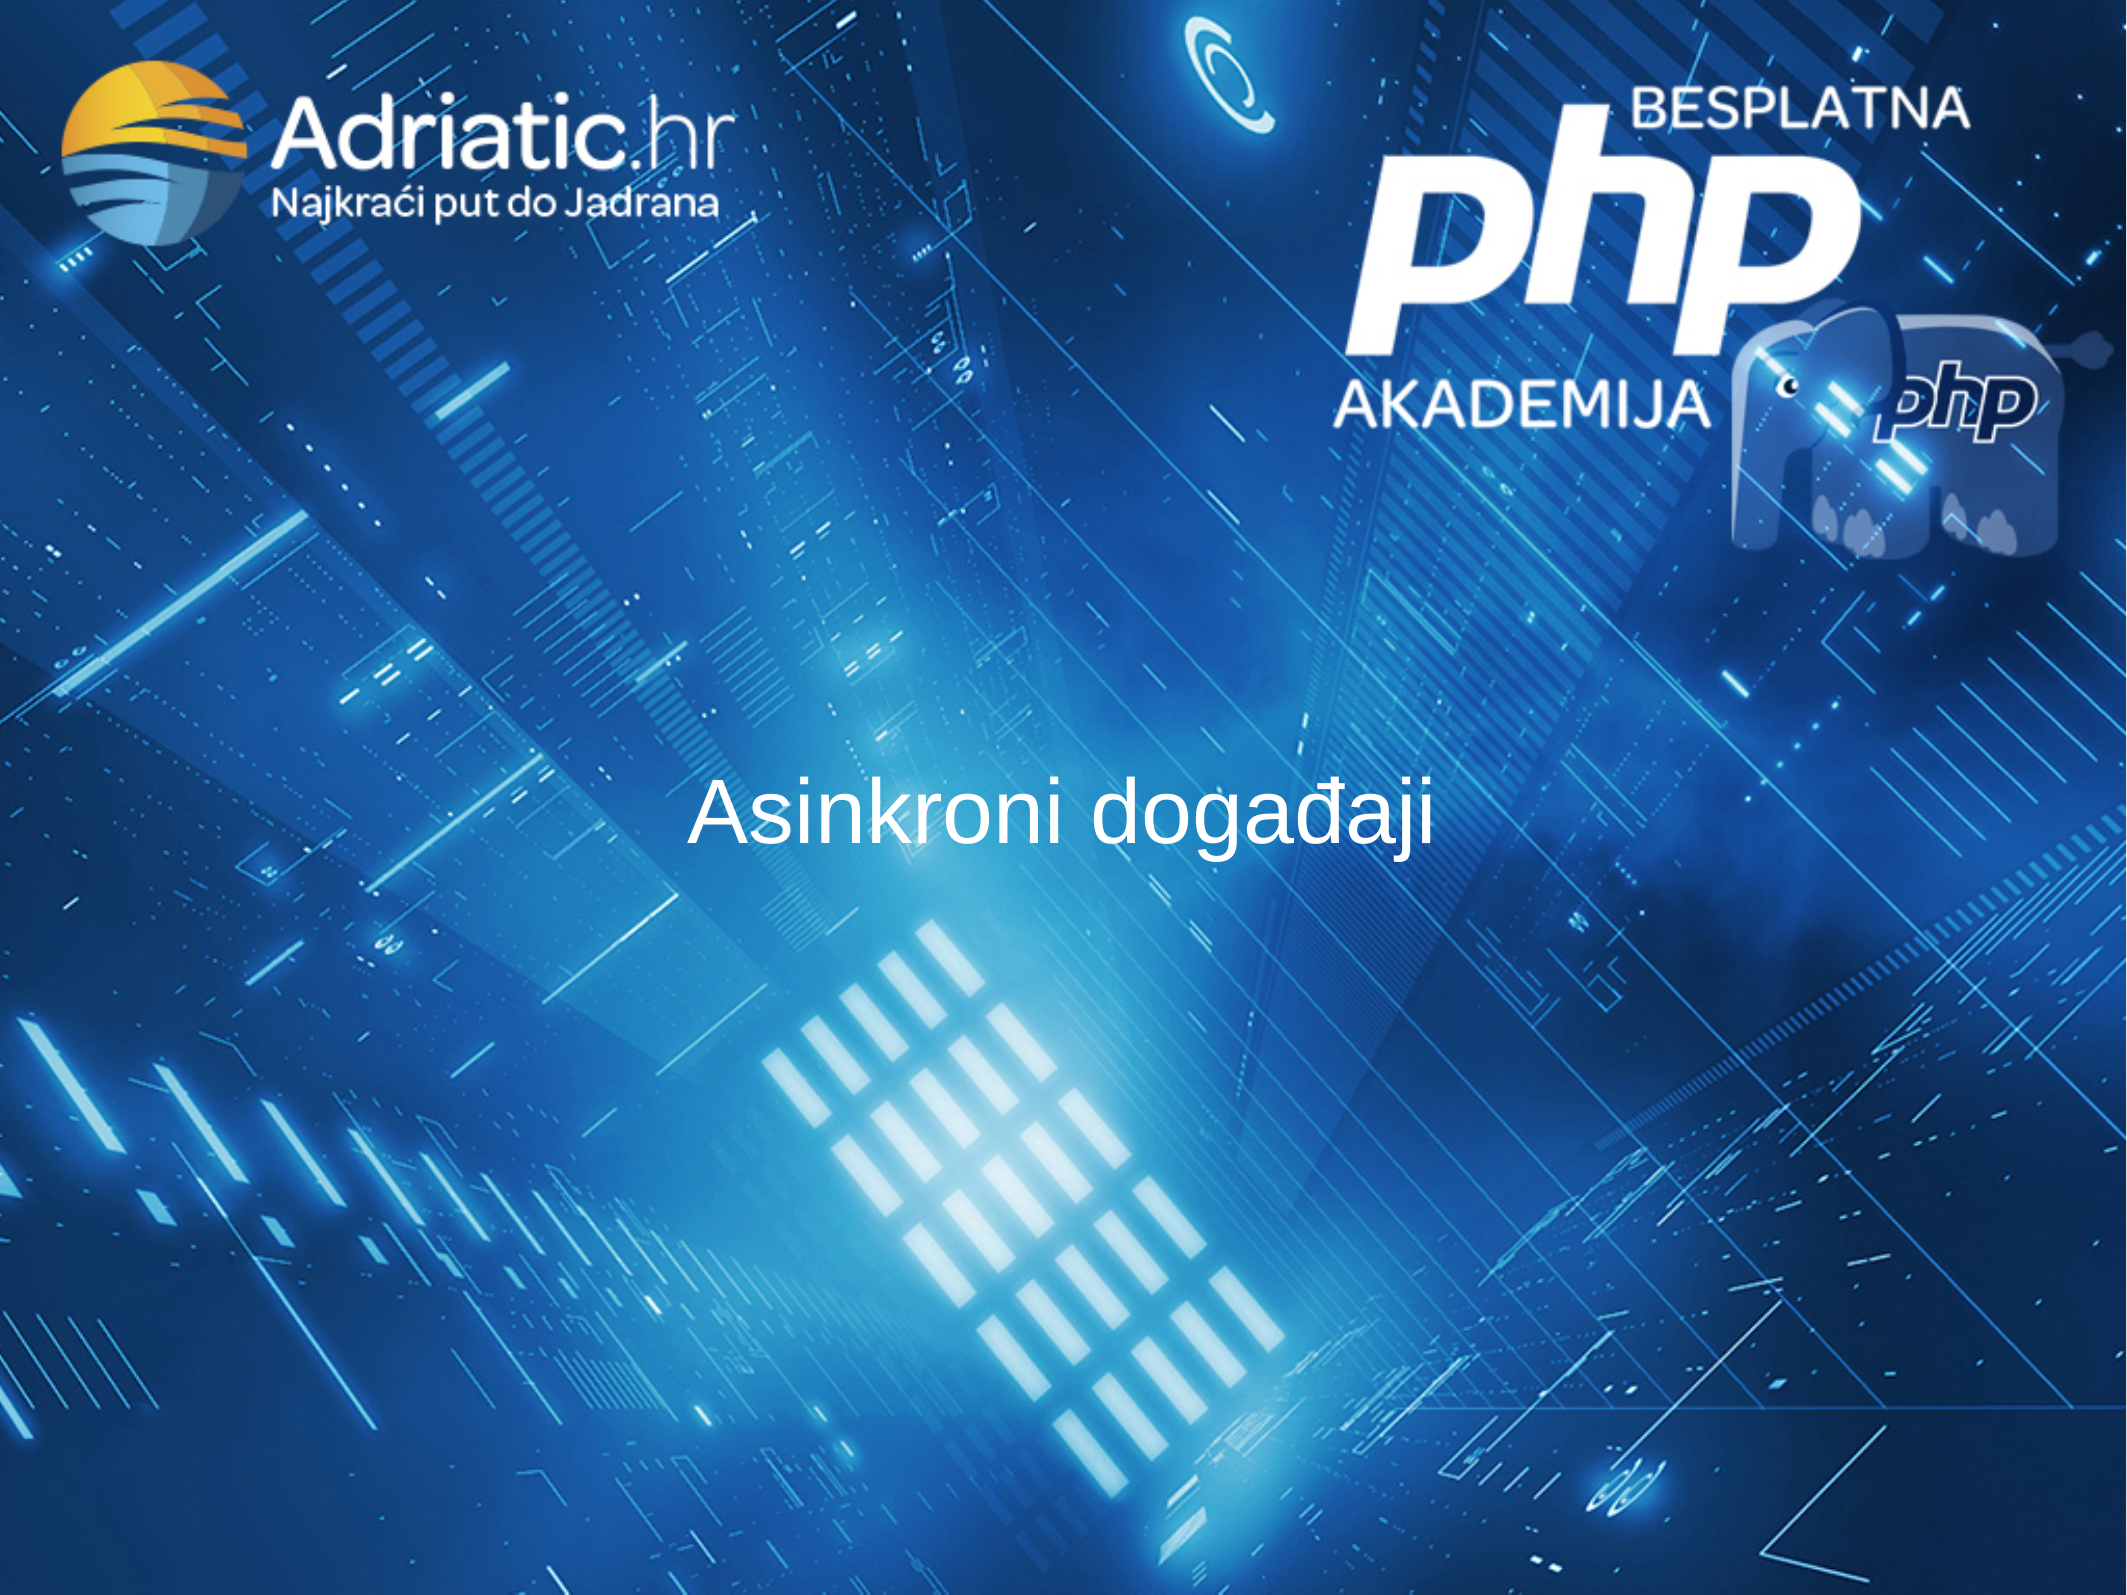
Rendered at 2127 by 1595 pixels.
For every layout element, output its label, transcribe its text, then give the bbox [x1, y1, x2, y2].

title Asinkroni događaji [106, 678, 2020, 945]
picture [0, 0, 2127, 1595]
